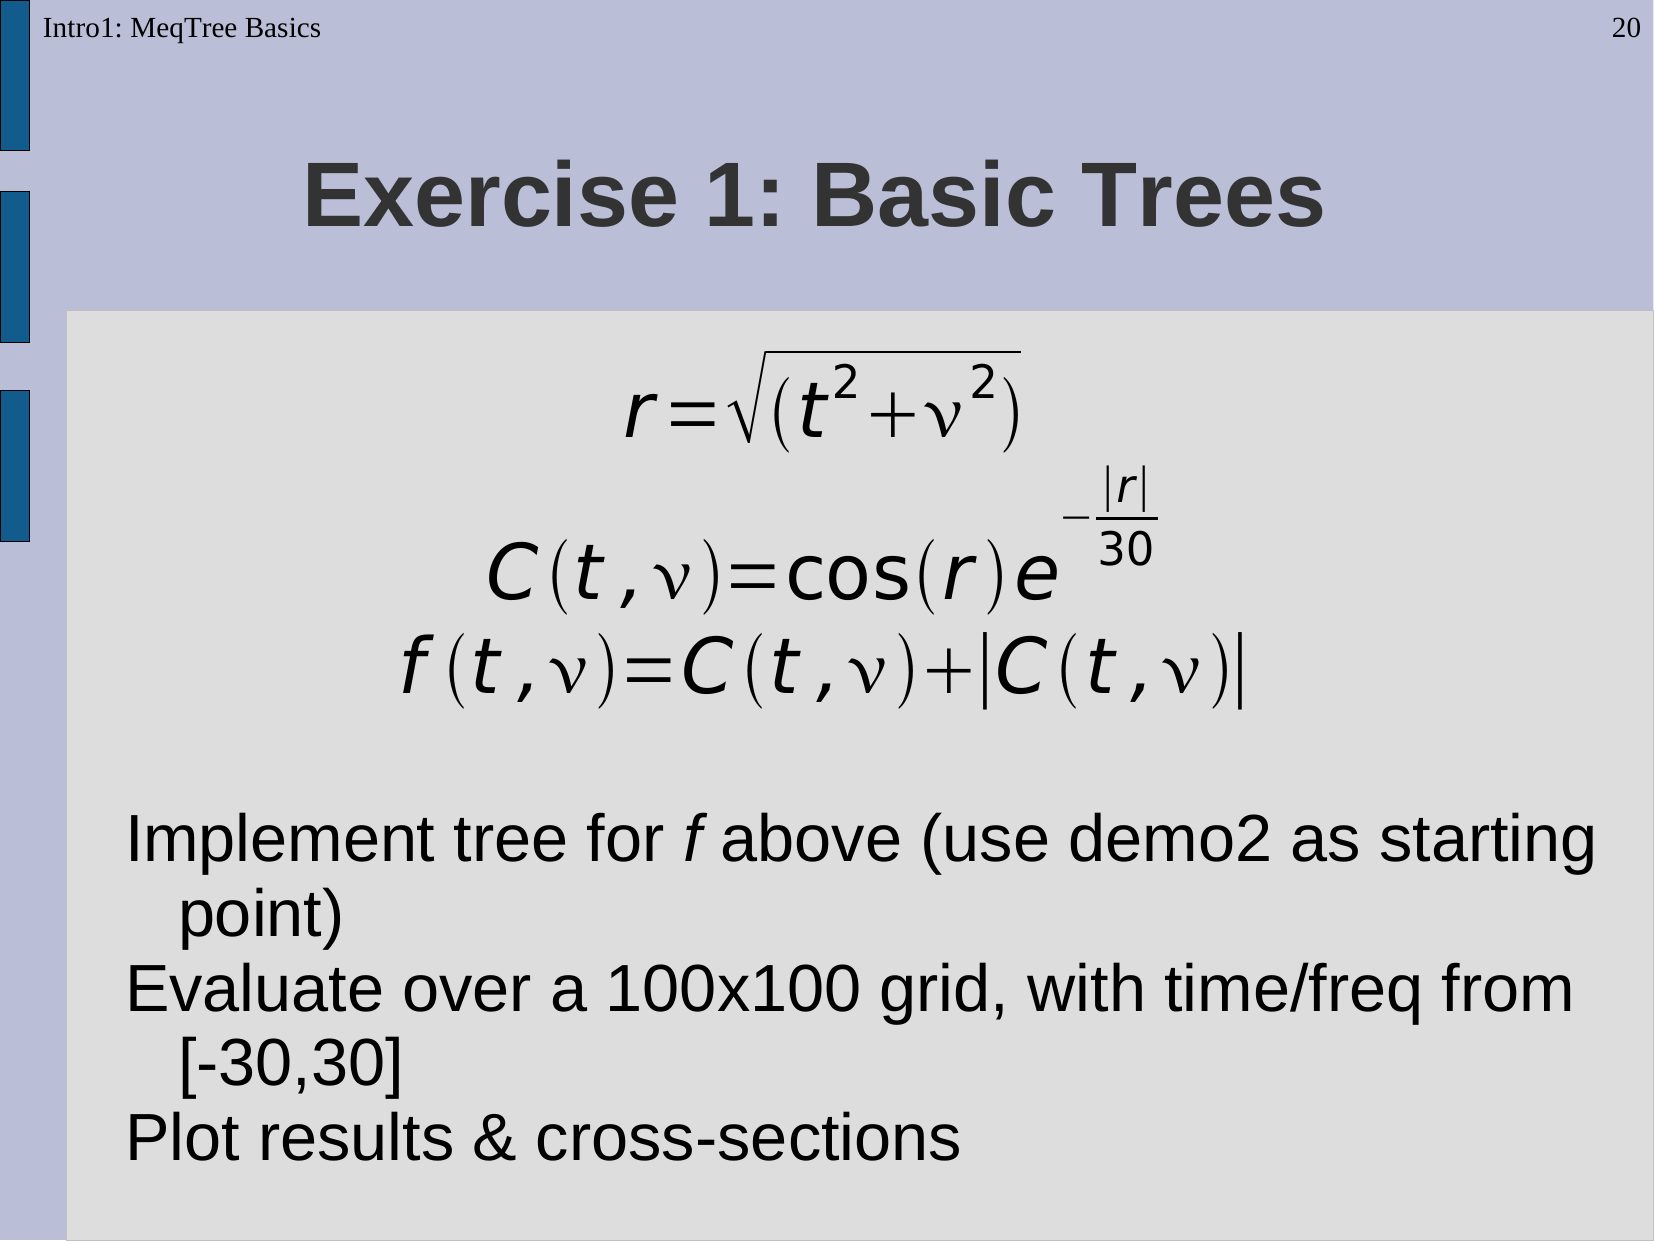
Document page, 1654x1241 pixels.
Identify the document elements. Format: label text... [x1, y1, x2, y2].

title Exercise 1: Basic Trees [121, 91, 1534, 299]
chart [392, 347, 1262, 714]
list Implement tree for f above (use demo2 as starting point) Evaluate over a 100x100 grid, with time/freq from [-30,30] Plot results & cross-sections [107, 801, 1617, 1190]
